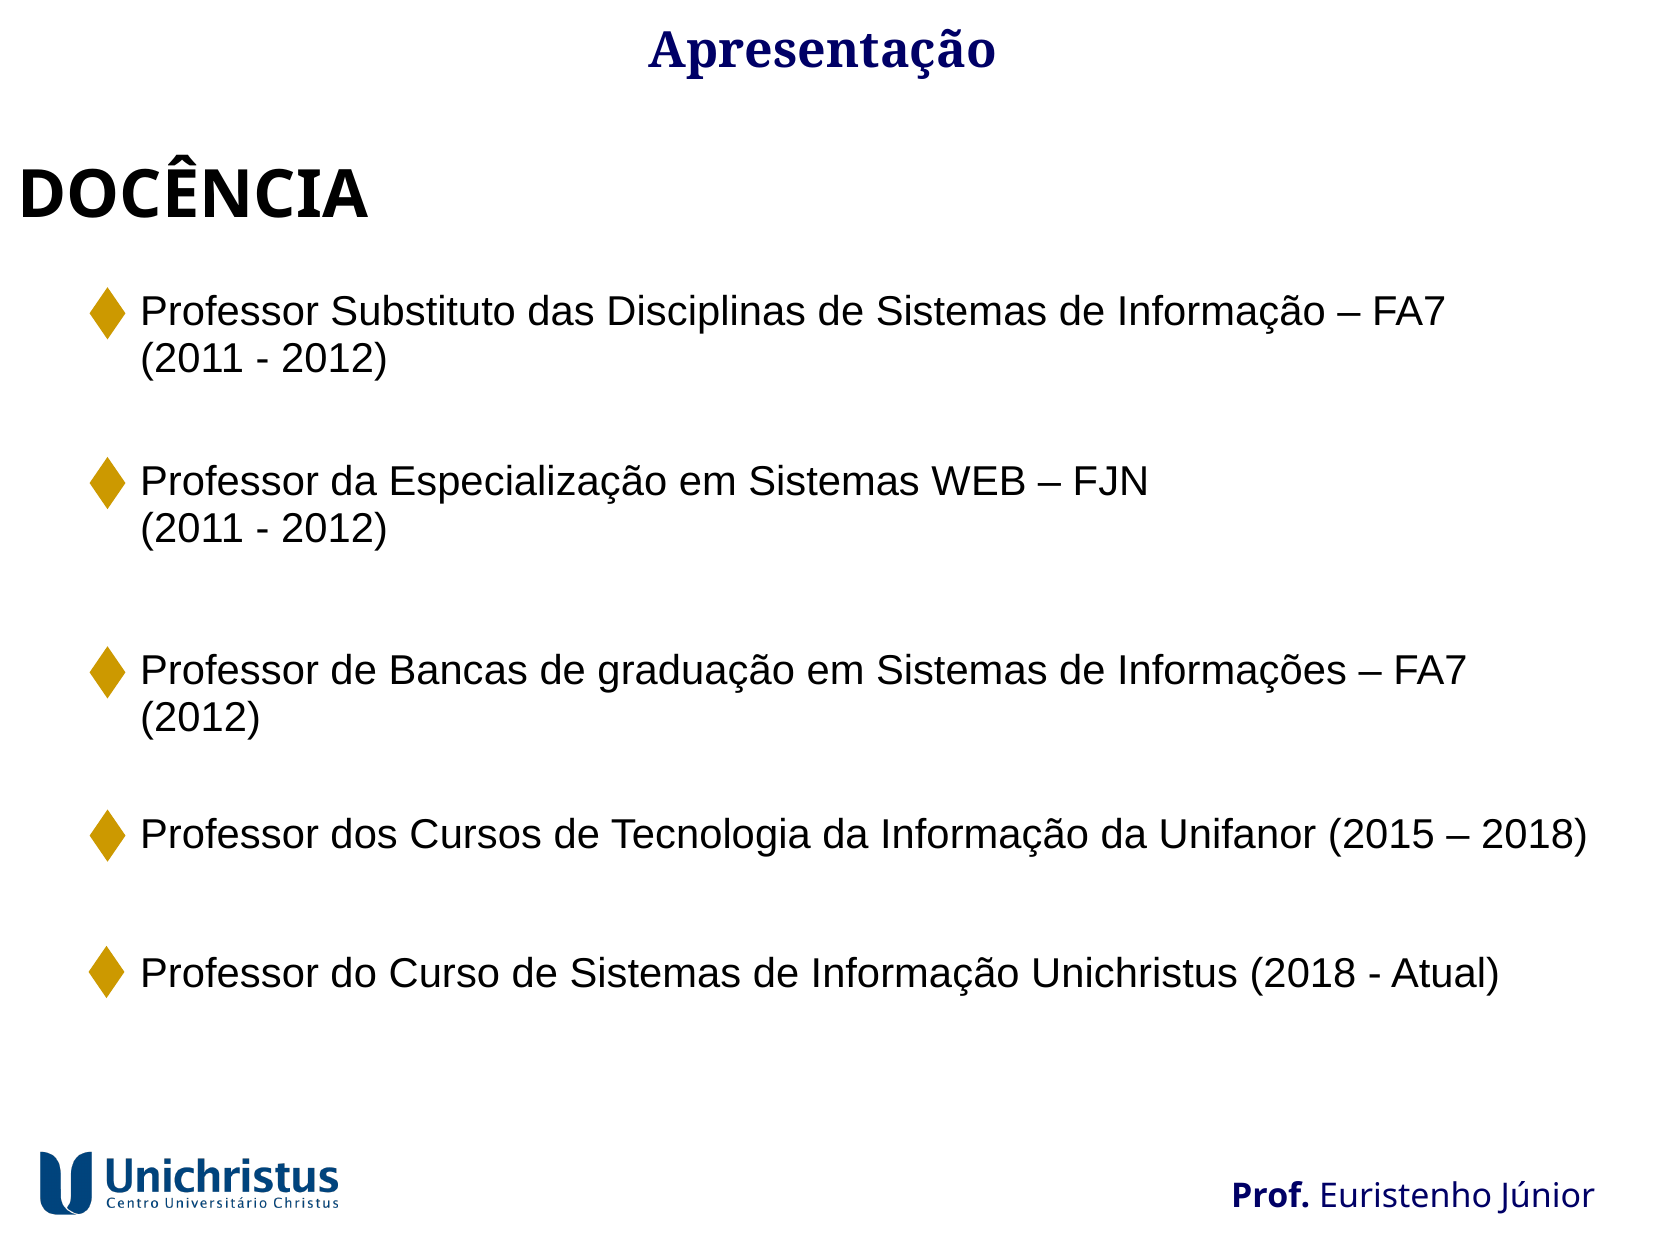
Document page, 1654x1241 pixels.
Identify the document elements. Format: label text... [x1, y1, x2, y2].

picture [35, 1148, 343, 1217]
text_box Apresentação [633, 6, 1020, 113]
text_box [88, 945, 125, 999]
text_box Professor da Especialização em Sistemas WEB – FJN (2011 - 2012) [125, 450, 1177, 570]
text_box Professor de Bancas de graduação em Sistemas de Informações – FA7 (2012) [125, 639, 1498, 759]
text_box Professor dos Cursos de Tecnologia da Informação da Unifanor (2015 – 2018) Professor do Curso de Sistemas de Informação Unichristus (2018 - Atual) [125, 802, 1604, 1004]
text_box [89, 809, 125, 862]
text_box [89, 456, 125, 510]
text_box [89, 287, 125, 340]
text_box DOCÊNCIA [2, 138, 399, 281]
text_box [89, 646, 125, 699]
text_box Professor Substituto das Disciplinas de Sistemas de Informação – FA7 (2011 - 2012) [125, 280, 1477, 400]
text_box Prof. Euristenho Júnior [1216, 1163, 1654, 1224]
